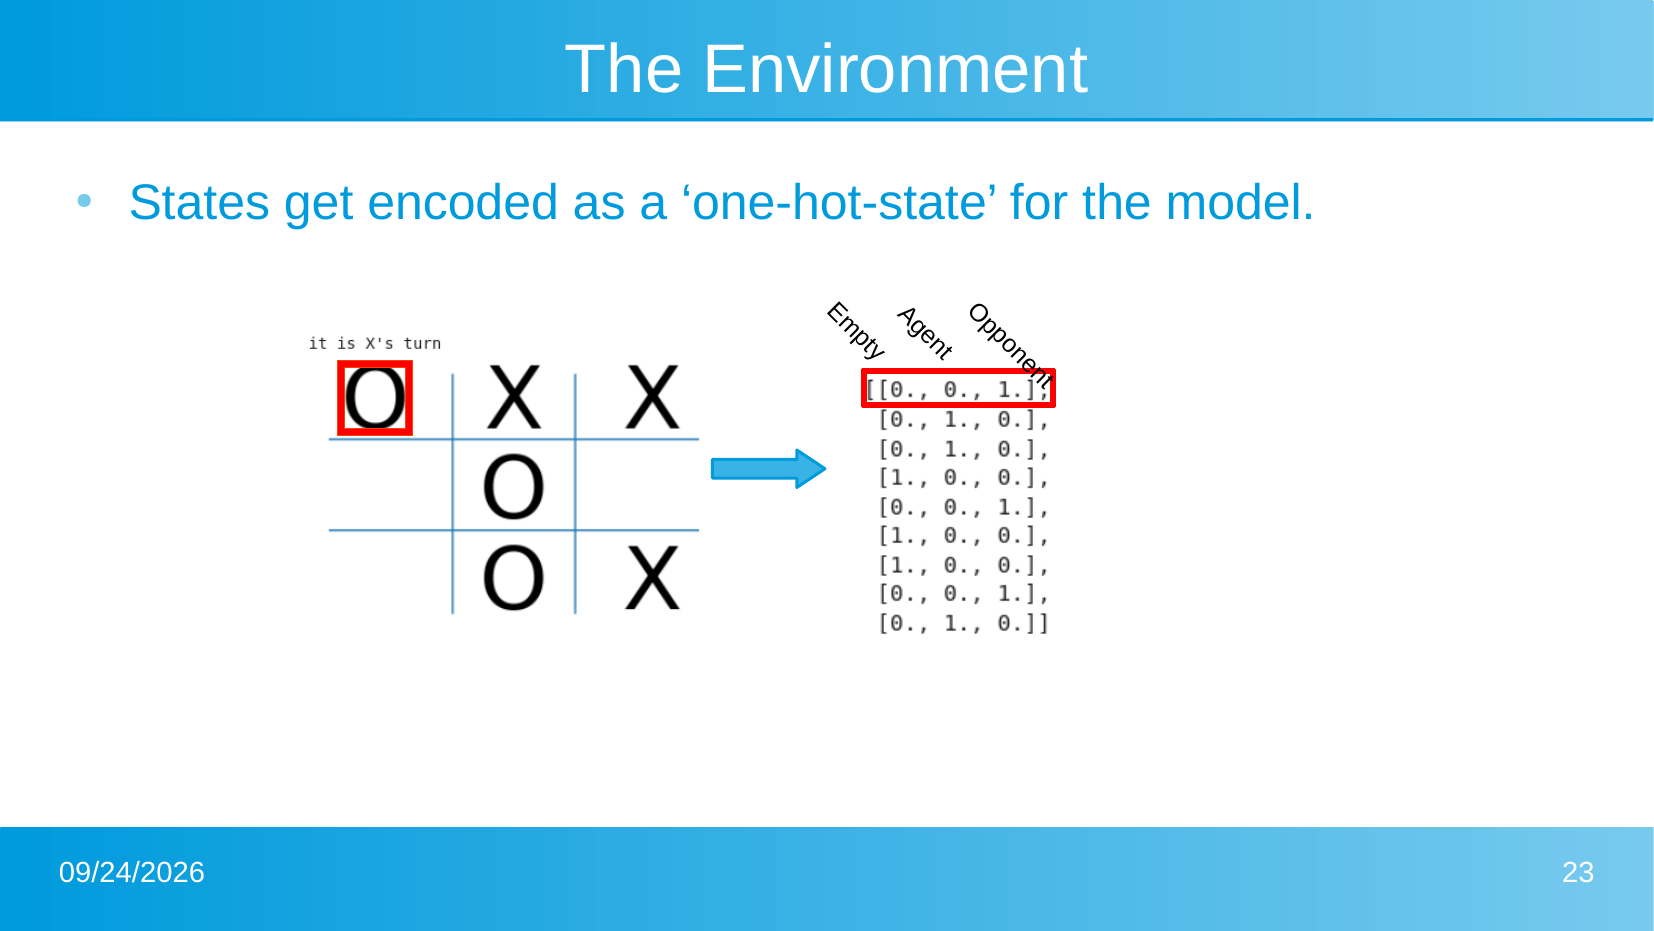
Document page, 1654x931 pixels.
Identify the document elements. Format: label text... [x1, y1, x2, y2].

title The Environment [59, 29, 1595, 108]
list States get encoded as a ‘one-hot-state’ for the model. [57, 174, 1594, 765]
